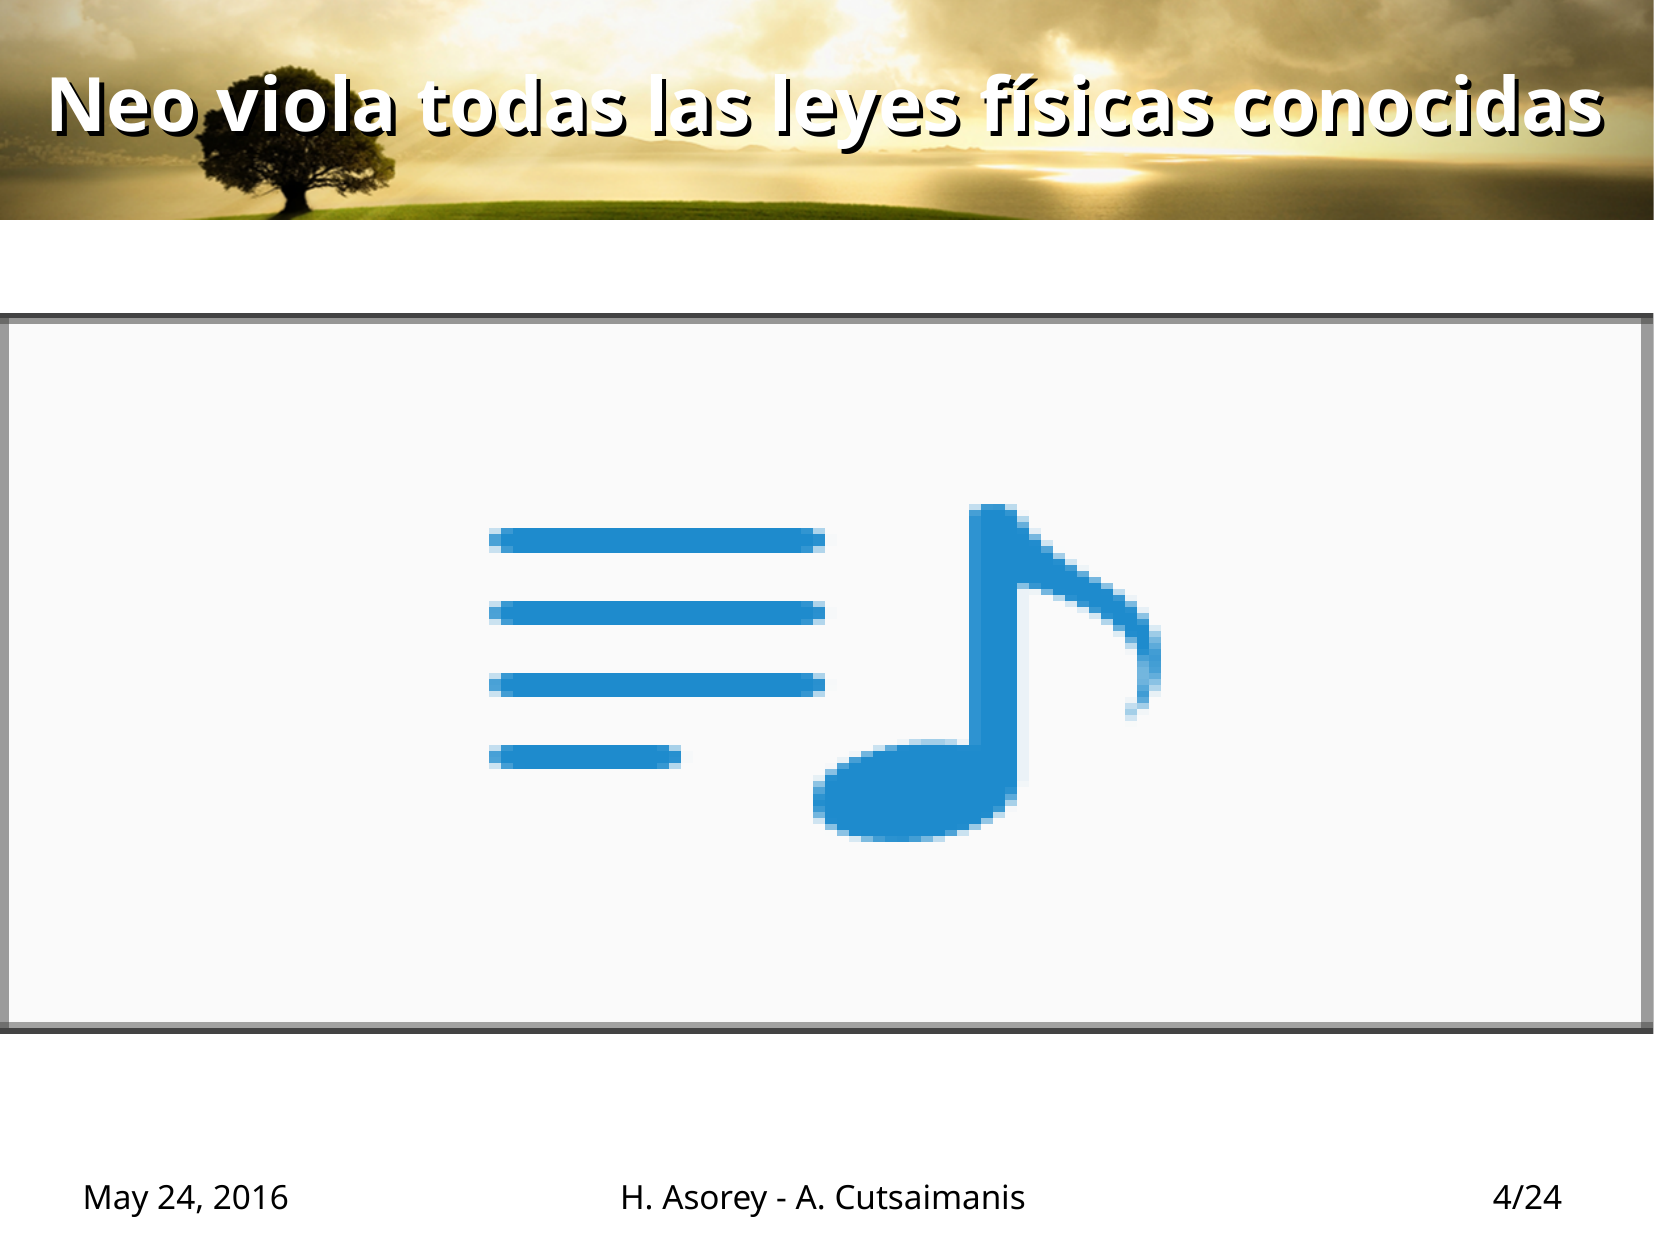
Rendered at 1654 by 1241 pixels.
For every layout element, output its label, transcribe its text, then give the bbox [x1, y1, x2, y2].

title Neo viola todas las leyes físicas conocidas [45, 15, 1606, 191]
text_box [0, 311, 1654, 1036]
picture [0, 0, 1654, 220]
